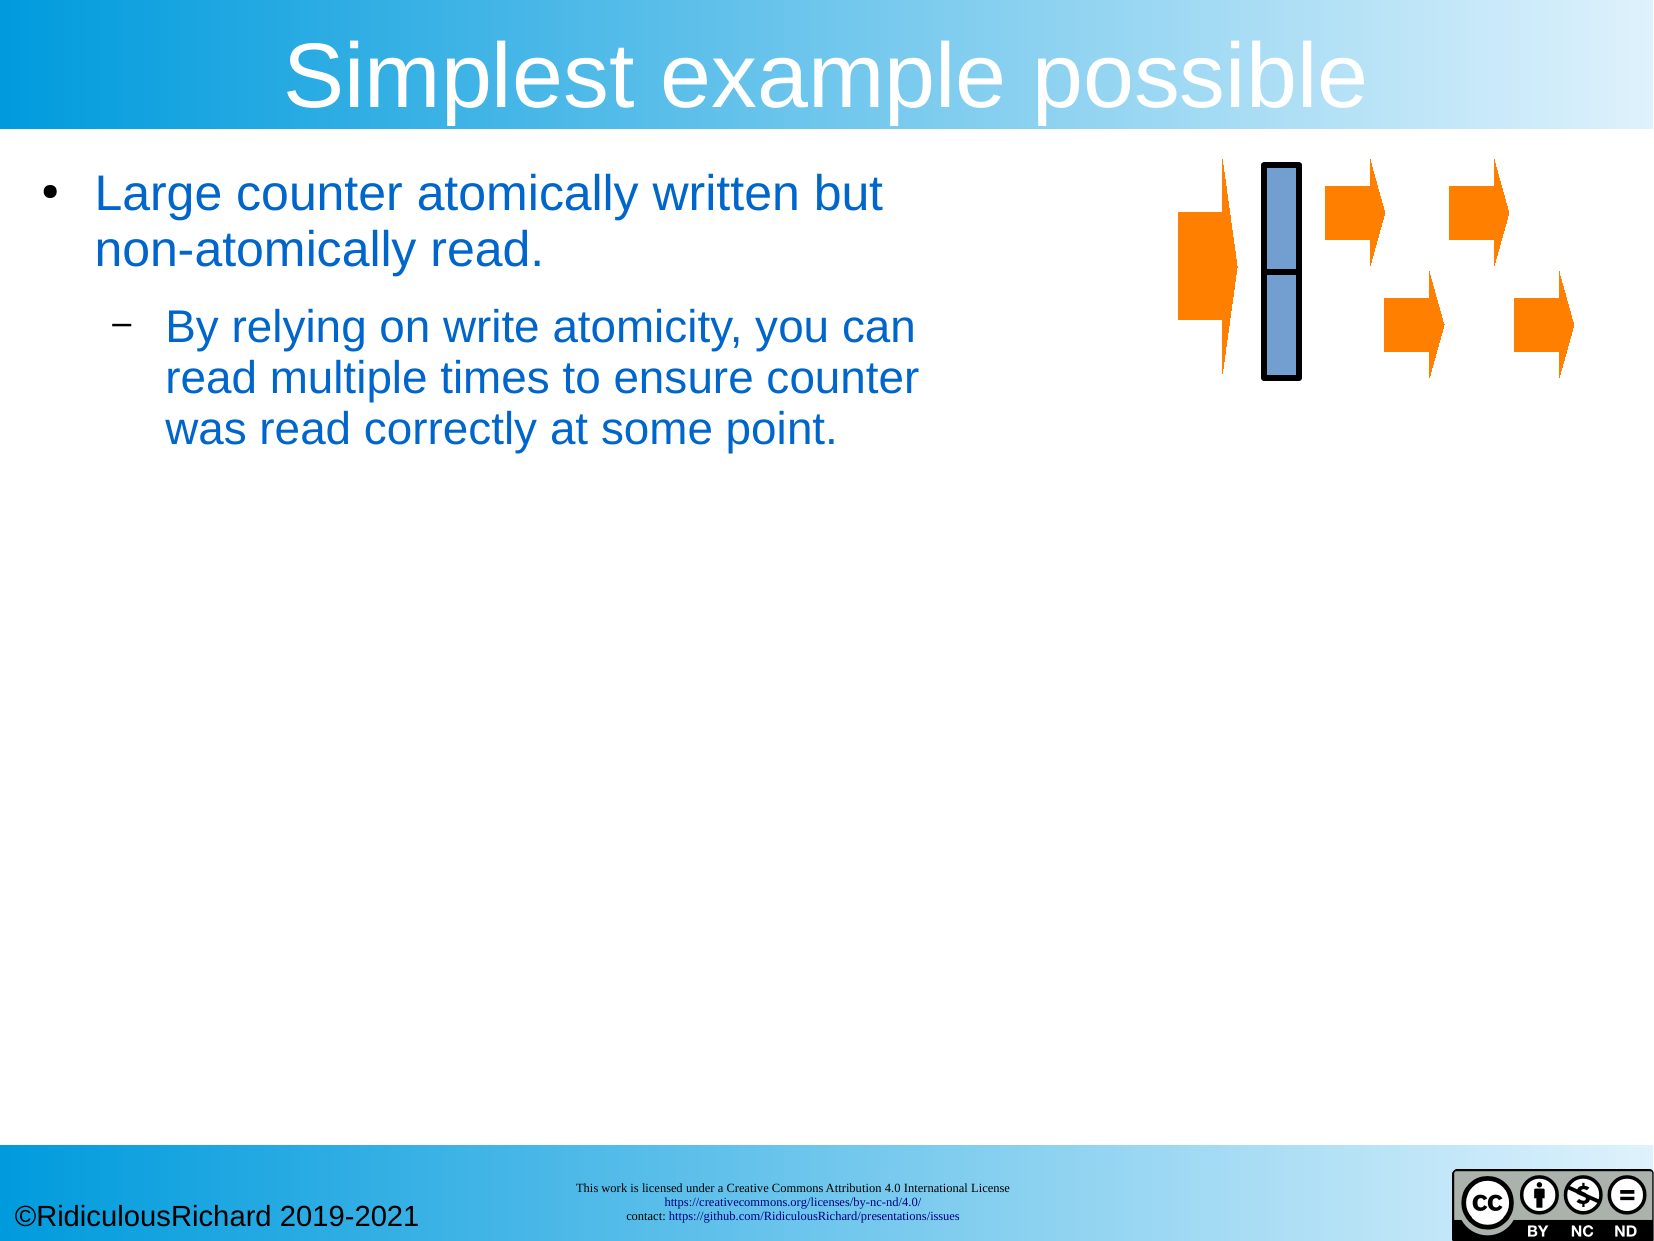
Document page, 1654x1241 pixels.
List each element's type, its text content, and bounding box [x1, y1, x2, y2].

text_box [1449, 159, 1509, 266]
title Simplest example possible [82, 23, 1571, 129]
text_box [1178, 159, 1238, 374]
picture [138, 1146, 142, 1241]
text_box [1384, 271, 1445, 378]
text_box [1514, 271, 1574, 378]
list Large counter atomically written but non-atomically read. By relying on write atomicity, you can read multiple times to ensure counter was read correctly at some point. [23, 165, 993, 1123]
picture [1452, 1169, 1654, 1241]
text_box [1263, 165, 1300, 378]
text_box [1325, 159, 1385, 266]
